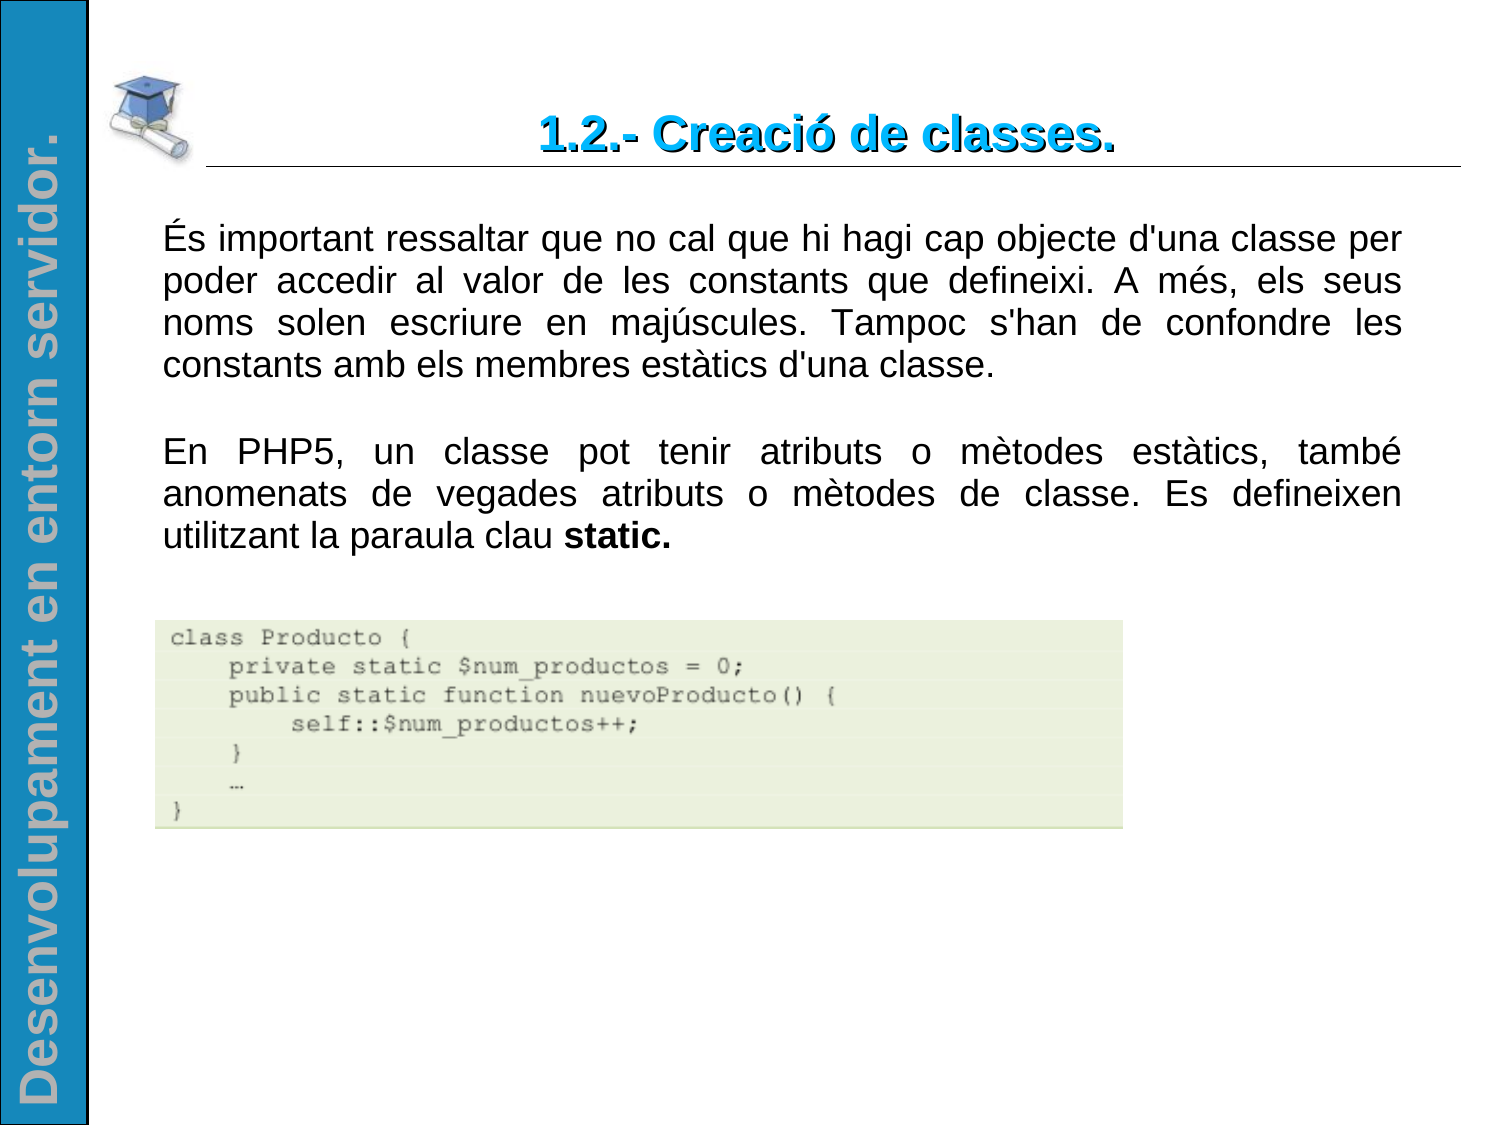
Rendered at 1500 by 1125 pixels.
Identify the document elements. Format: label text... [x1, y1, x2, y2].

picture [93, 61, 206, 174]
title 1.2.- Creació de classes. [206, 88, 1447, 178]
picture [155, 620, 1123, 829]
text_box És important ressaltar que no cal que hi hagi cap objecte d'una classe per poder accedir al valor de les constants que defineixi. A més, els seus noms solen escriure en majúscules. Tampoc s'han de confondre les constants amb els membres estàtics d'una classe. En PHP5, un classe pot tenir atributs o mètodes estàtics, també anomenats de vegades atributs o mètodes de classe. Es defineixen utilitzant la paraula clau static. [147, 209, 1418, 565]
